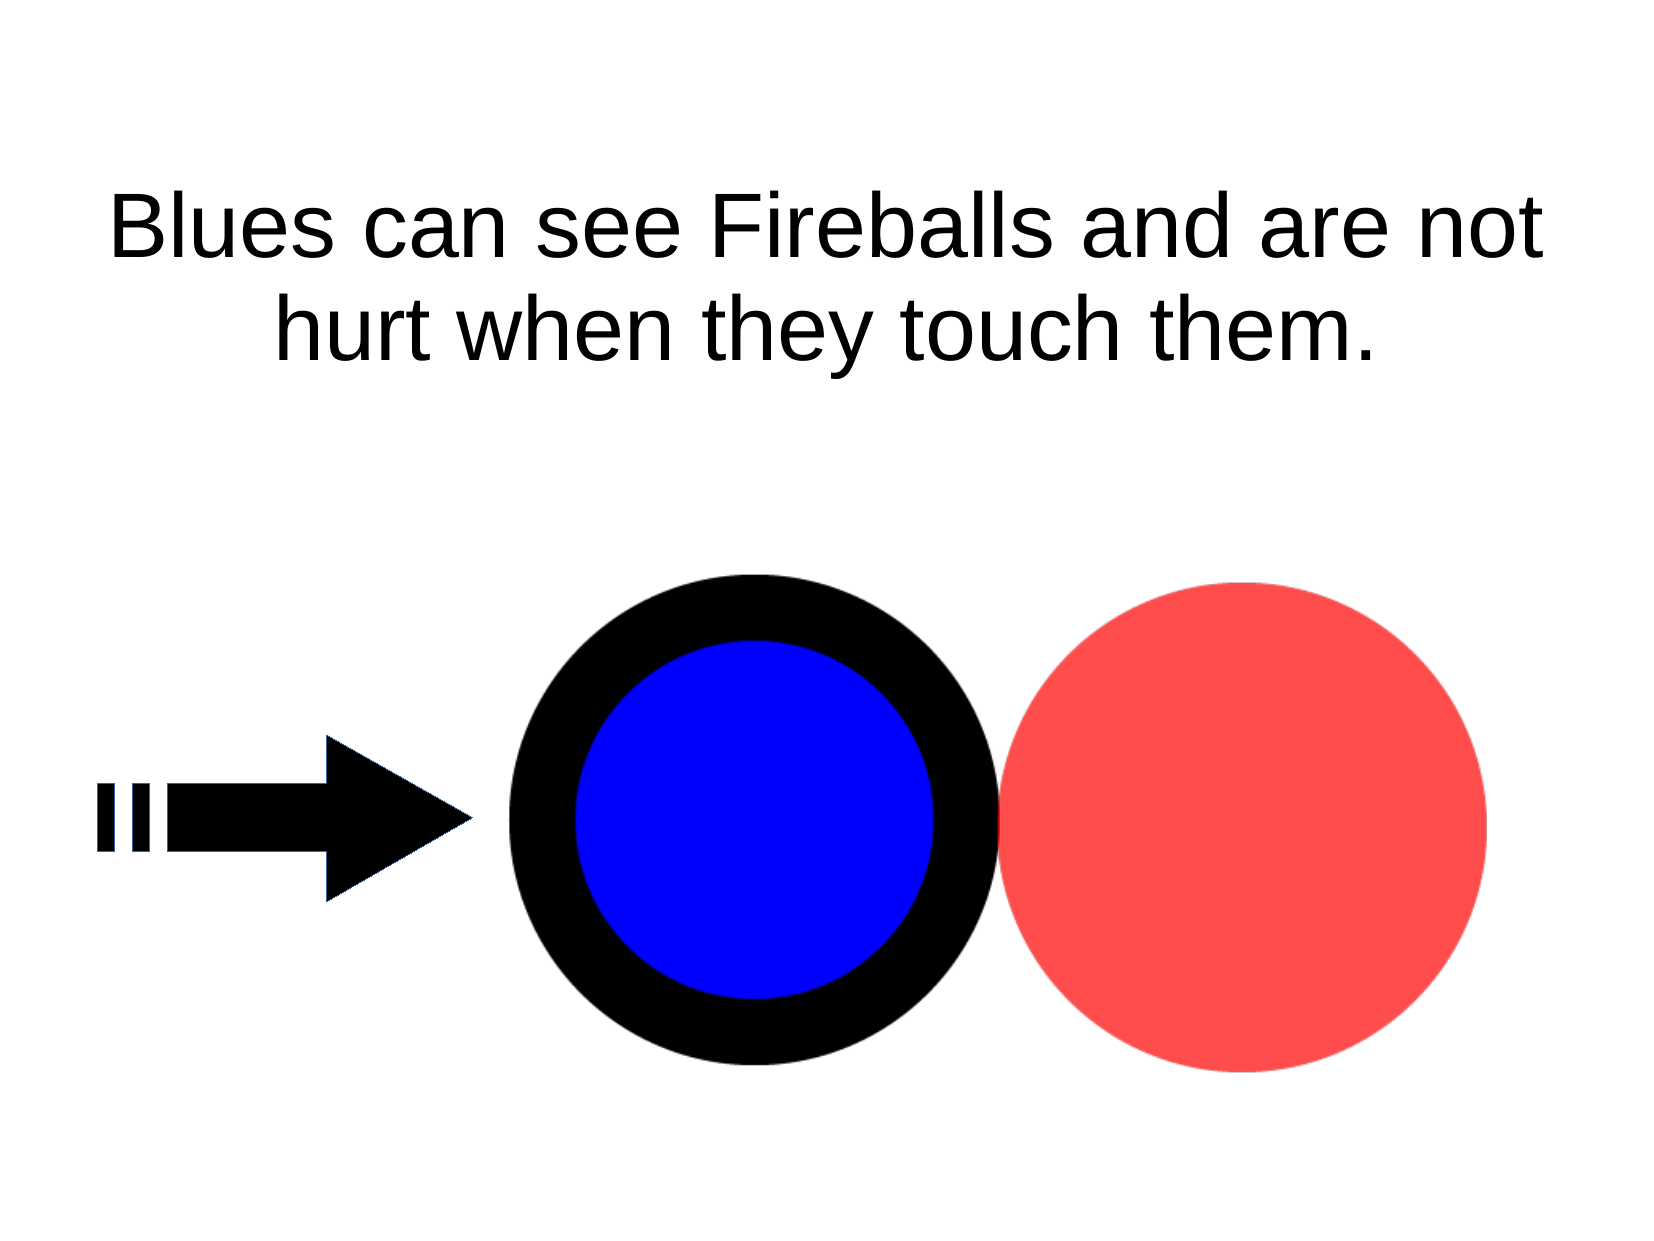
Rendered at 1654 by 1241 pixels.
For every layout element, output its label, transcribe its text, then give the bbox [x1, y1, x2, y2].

text_box [97, 783, 115, 852]
text_box [167, 735, 473, 902]
title Blues can see Fireballs and are not hurt when they touch them. [82, 123, 1571, 431]
picture [472, 539, 1523, 1111]
text_box [132, 783, 150, 852]
